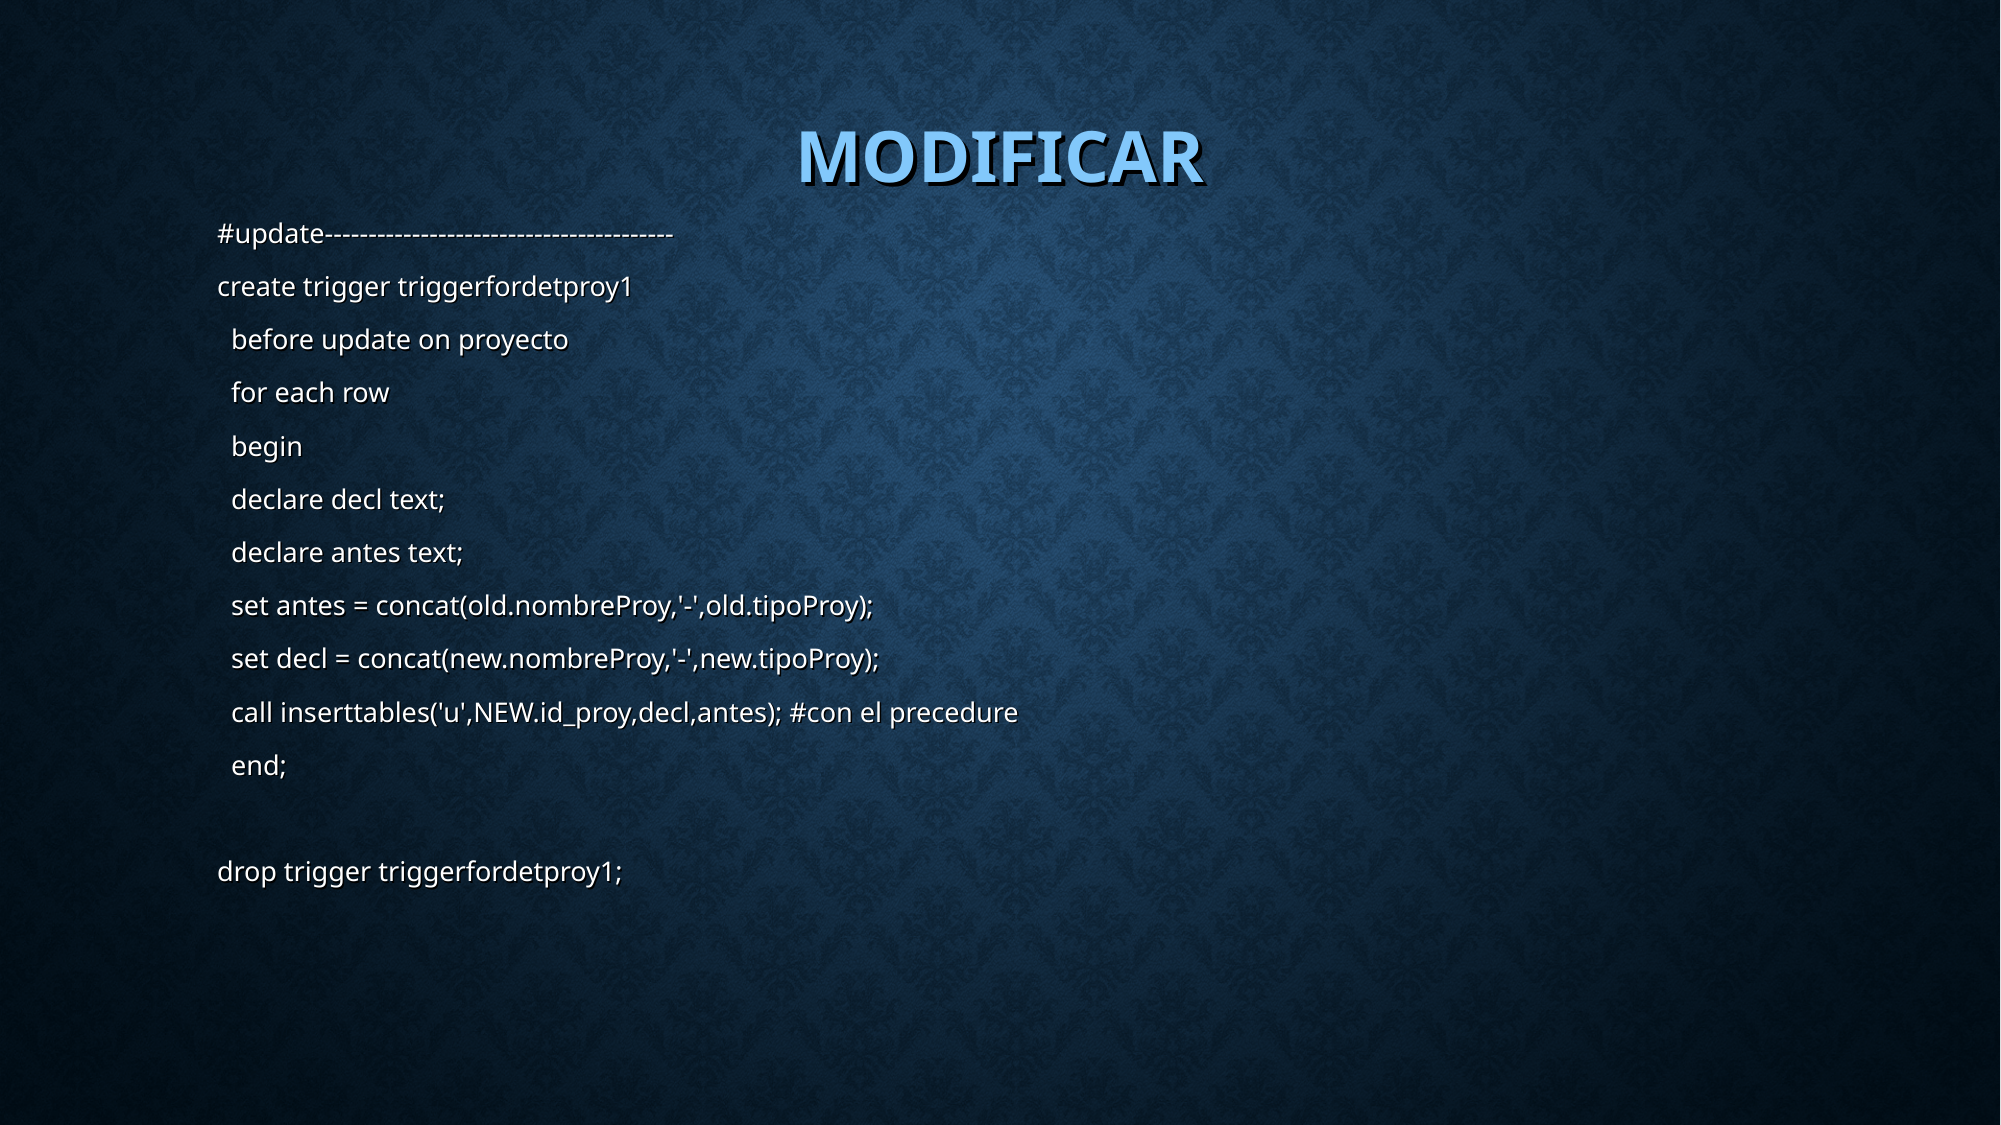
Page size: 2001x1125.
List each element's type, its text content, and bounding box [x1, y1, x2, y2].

title MODIFICAR [150, 71, 1850, 248]
list #update---------------------------------------- create trigger triggerfordetproy1 before update on proyecto for each row begin declare decl text; declare antes text; set antes = concat(old.nombreProy,'-',old.tipoProy); set decl = concat(new.nombreProy,'-',new.tipoProy); call inserttables('u',NEW.id_proy,decl,antes); #con el precedure end; drop trigger triggerfordetproy1; [202, 208, 1879, 923]
